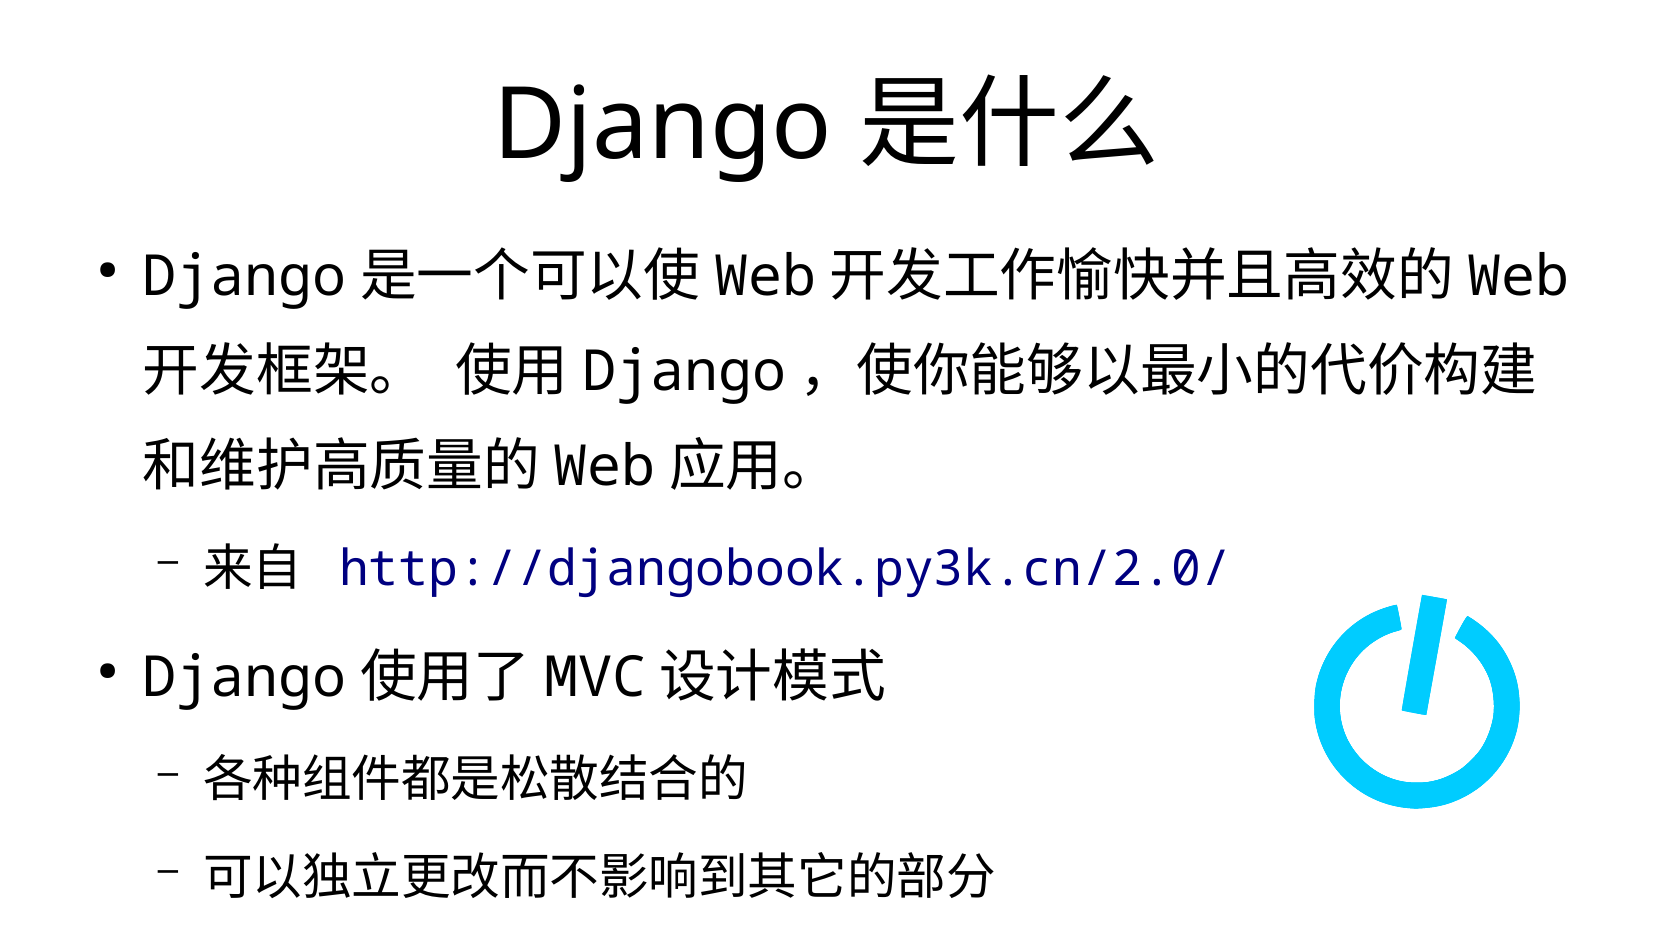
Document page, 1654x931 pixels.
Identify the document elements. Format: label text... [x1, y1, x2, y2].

list Django是一个可以使Web开发工作愉快并且高效的Web开发框架。 使用Django，使你能够以最小的代价构建和维护高质量的Web应用。 来自 http://djangobook.py3k.cn/2.0/ Django使用了MVC设计模式 各种组件都是松散结合的 可以独立更改而不影响到其它的部分 [82, 217, 1571, 910]
title Django是什么 [82, 37, 1571, 193]
